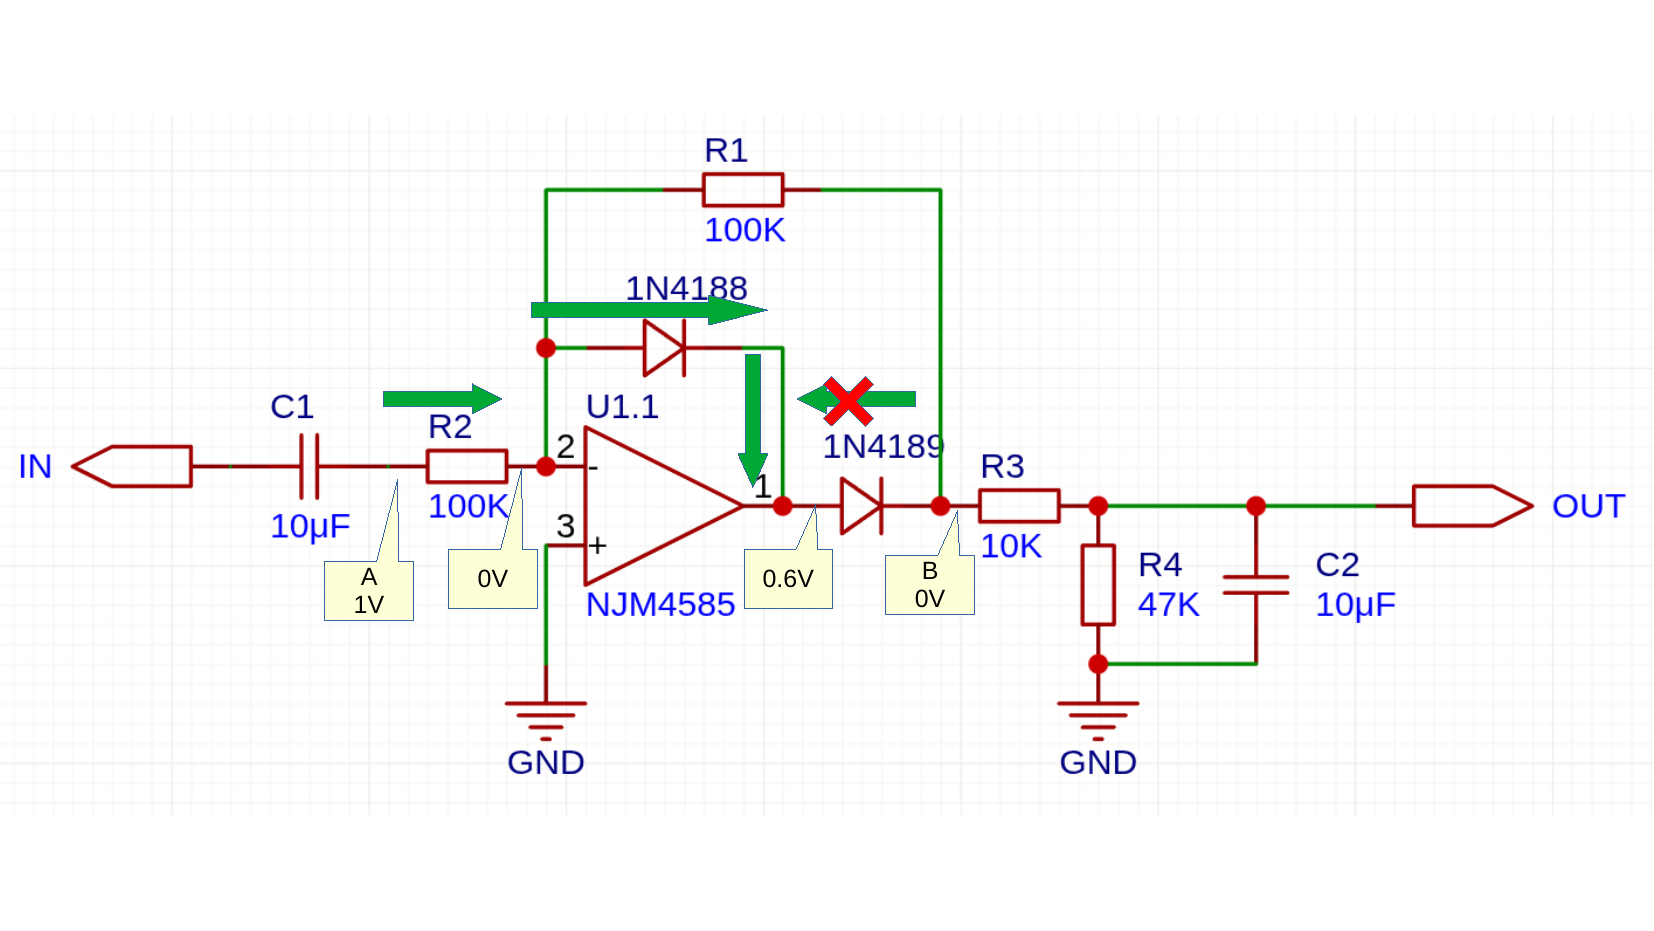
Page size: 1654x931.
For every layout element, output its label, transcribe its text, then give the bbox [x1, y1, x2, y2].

text_box B 0V [885, 510, 975, 615]
text_box A 1V [324, 479, 414, 621]
text_box 0V [448, 467, 538, 609]
picture [0, 115, 1654, 815]
text_box [738, 354, 768, 488]
text_box [797, 376, 916, 427]
text_box 0.6V [744, 504, 833, 609]
text_box [531, 295, 768, 325]
text_box [383, 383, 502, 414]
